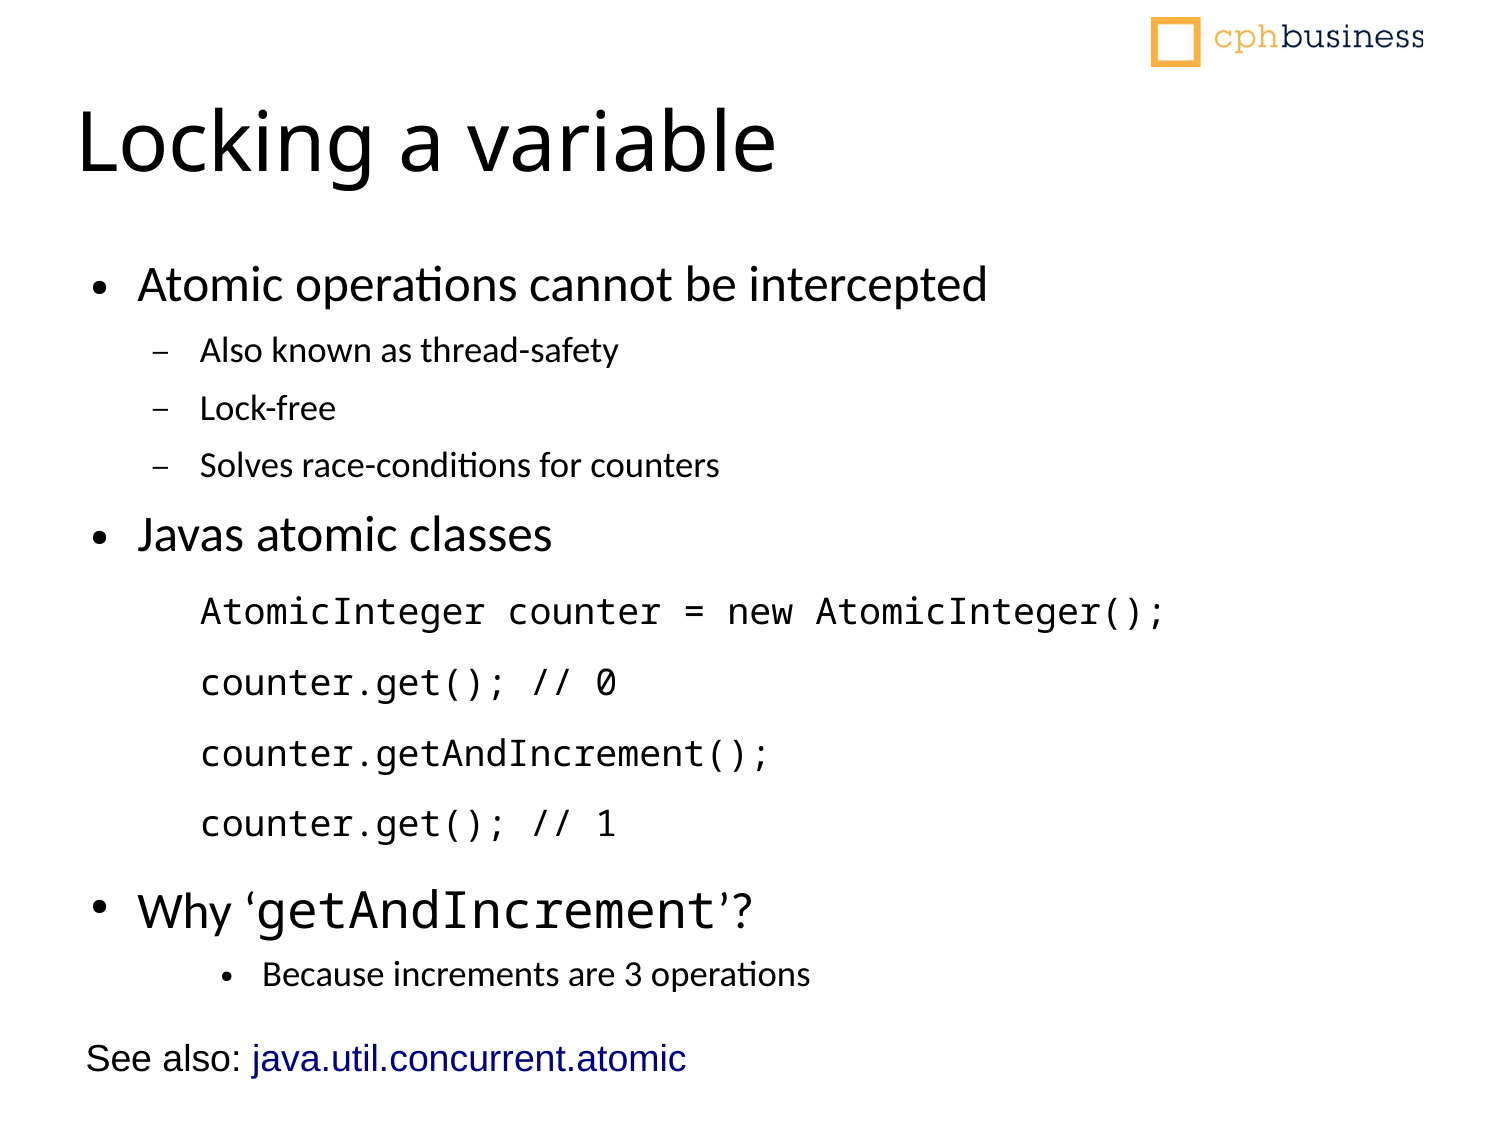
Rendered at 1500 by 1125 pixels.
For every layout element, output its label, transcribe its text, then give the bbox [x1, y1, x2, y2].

title Locking a variable [75, 44, 1425, 233]
text_box See also: java.util.concurrent.atomic [70, 1029, 1418, 1087]
list Atomic operations cannot be intercepted Also known as thread-safety Lock-free Solves race-conditions for counters Javas atomic classes AtomicInteger counter = new AtomicInteger(); counter.get(); // 0 counter.getAndIncrement(); counter.get(); // 1 Why ‘getAndIncrement’? Because increments are 3 operations [75, 263, 1425, 1003]
picture [1151, 17, 1424, 44]
